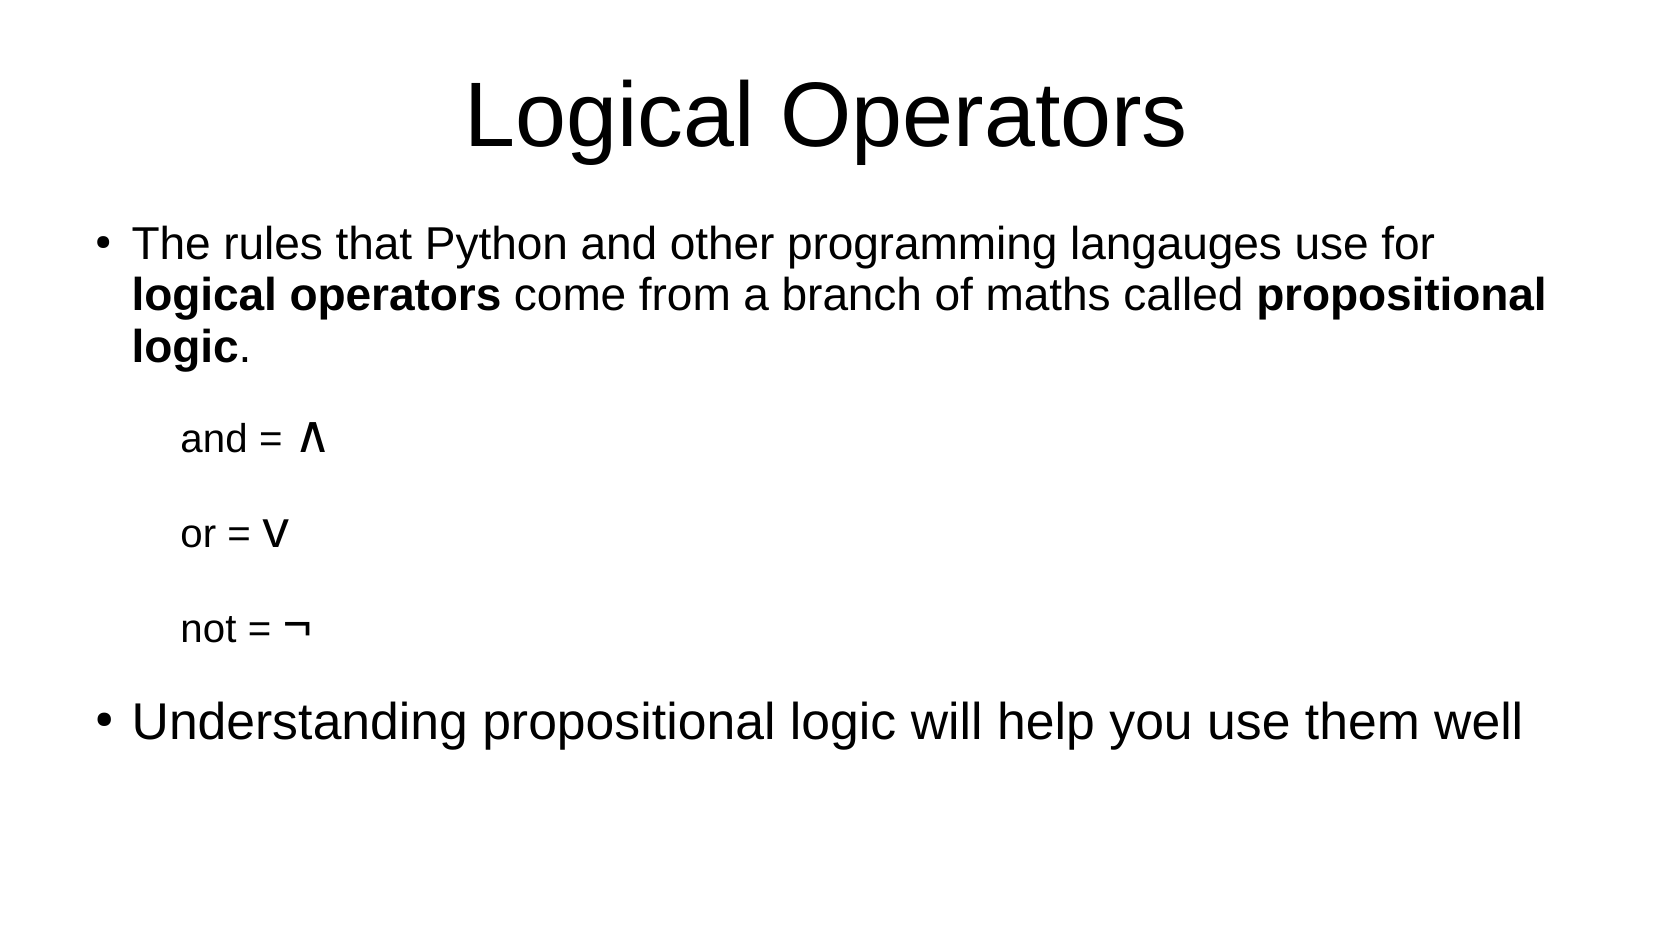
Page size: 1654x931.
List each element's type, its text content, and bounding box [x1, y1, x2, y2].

title Logical Operators [82, 37, 1571, 193]
list The rules that Python and other programming langauges use for logical operators come from a branch of maths called propositional logic. and = ∧ or = v not = ¬ Understanding propositional logic will help you use them well [82, 217, 1571, 758]
